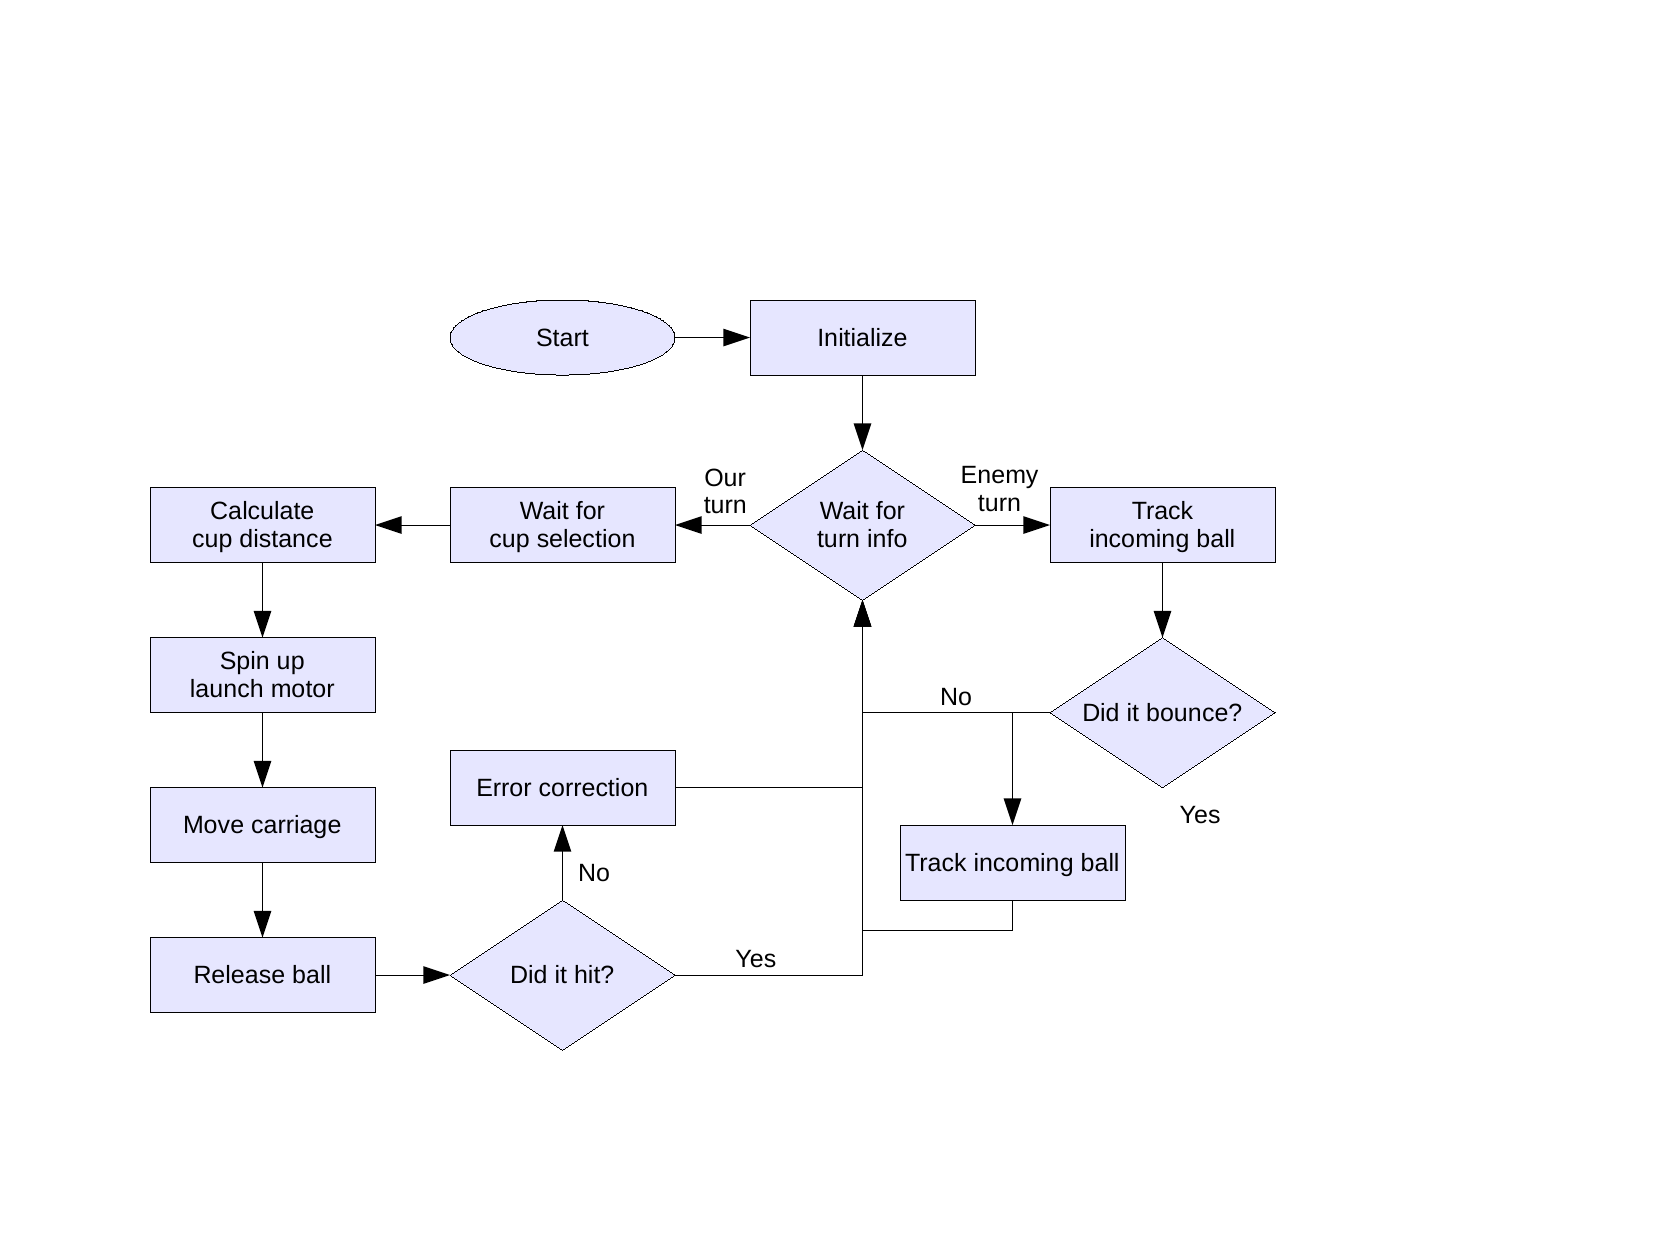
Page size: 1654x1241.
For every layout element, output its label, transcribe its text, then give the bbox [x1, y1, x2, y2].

text_box Did it hit? [450, 900, 676, 1051]
text_box Yes [1125, 793, 1276, 837]
text_box Error correction [450, 750, 676, 826]
text_box Track incoming ball [1050, 487, 1276, 563]
text_box Did it bounce? [1050, 637, 1276, 788]
text_box Release ball [150, 937, 376, 1013]
text_box Move carriage [150, 787, 376, 863]
text_box Calculate cup distance [150, 487, 376, 563]
text_box Yes [680, 937, 831, 981]
text_box Wait for cup selection [450, 487, 676, 563]
text_box Start [450, 300, 675, 376]
text_box No [881, 675, 1032, 719]
text_box No [519, 851, 670, 895]
text_box Initialize [750, 300, 976, 376]
text_box Spin up launch motor [150, 637, 376, 713]
text_box Track incoming ball [900, 825, 1126, 901]
text_box Our turn [650, 455, 801, 528]
text_box Enemy turn [924, 453, 1075, 526]
text_box Wait for turn info [754, 450, 974, 600]
